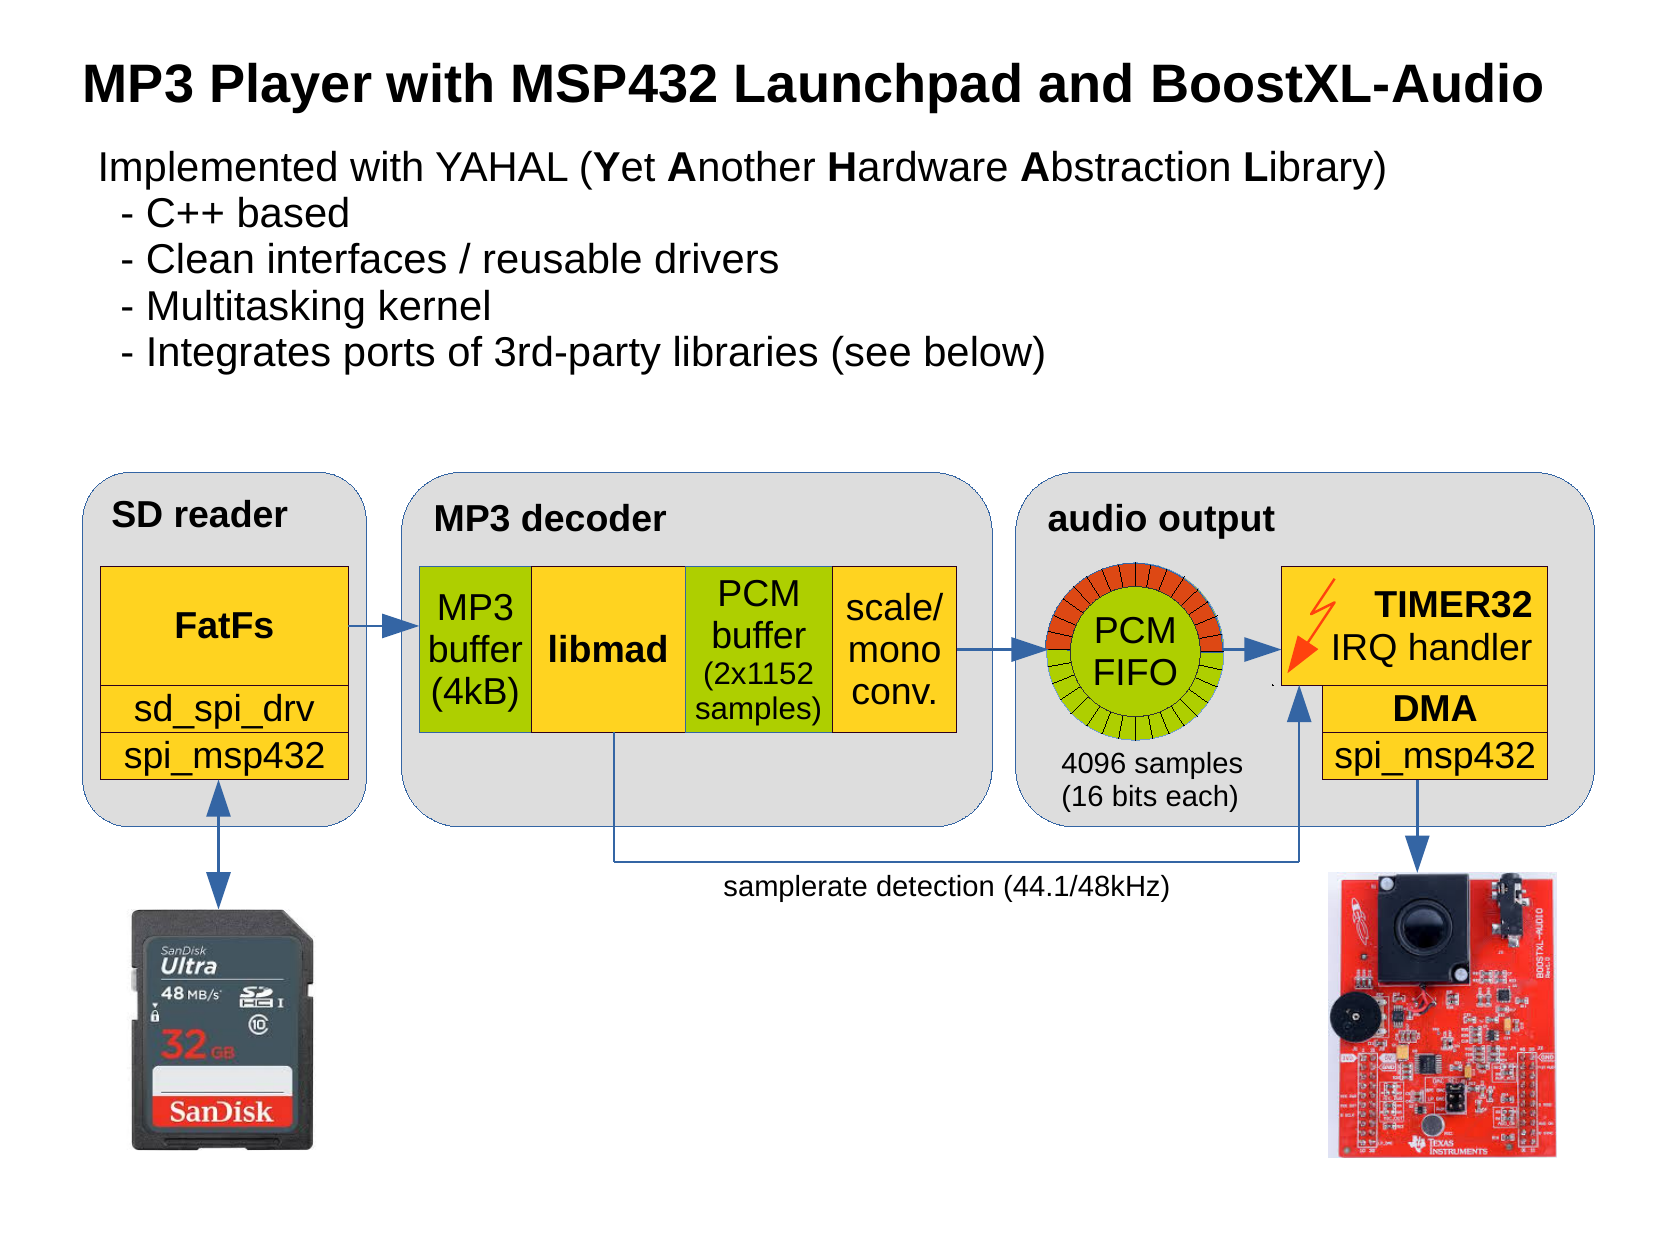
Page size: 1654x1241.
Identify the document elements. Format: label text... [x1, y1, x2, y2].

title MP3 Player with MSP432 Launchpad and BoostXL-Audio [82, 49, 1571, 119]
text_box PCM FIFO [1070, 586, 1201, 717]
text_box SD reader [219, 627, 367, 827]
text_box audio output [1048, 651, 1298, 827]
text_box audio output [1015, 472, 1595, 827]
text_box DMA [1322, 685, 1548, 733]
text_box spi_msp432 [1322, 733, 1548, 780]
text_box sd_spi_drv [100, 685, 349, 732]
text_box MP3 decoder [615, 651, 993, 827]
text_box [1046, 650, 1135, 740]
text_box audio output [1300, 686, 1416, 827]
text_box MP3 buffer (4kB) [419, 566, 531, 733]
picture [101, 909, 343, 1151]
text_box TIMER32 IRQ handler [1281, 566, 1548, 686]
text_box audio output [1015, 651, 1121, 820]
text_box PCM buffer (2x1152 samples) [685, 566, 832, 733]
picture [1328, 872, 1557, 1158]
text_box [1136, 652, 1224, 740]
text_box SD reader [82, 472, 367, 827]
text_box [1136, 562, 1224, 651]
text_box libmad [531, 566, 685, 733]
text_box spi_msp432 [100, 732, 349, 780]
text_box scale/ mono conv. [832, 566, 957, 733]
text_box [1045, 562, 1135, 649]
text_box FatFs [100, 566, 349, 685]
text_box MP3 decoder [401, 472, 993, 648]
text_box samplerate detection (44.1/48kHz) [708, 862, 1187, 910]
text_box Implemented with YAHAL (Yet Another Hardware Abstraction Library) - C++ based - Clean interfaces / reusable drivers - Multitasking kernel - Integrates ports of 3rd-party libraries (see below) [82, 135, 1402, 384]
text_box MP3 decoder [401, 627, 613, 827]
text_box 4096 samples (16 bits each) [1046, 740, 1259, 821]
